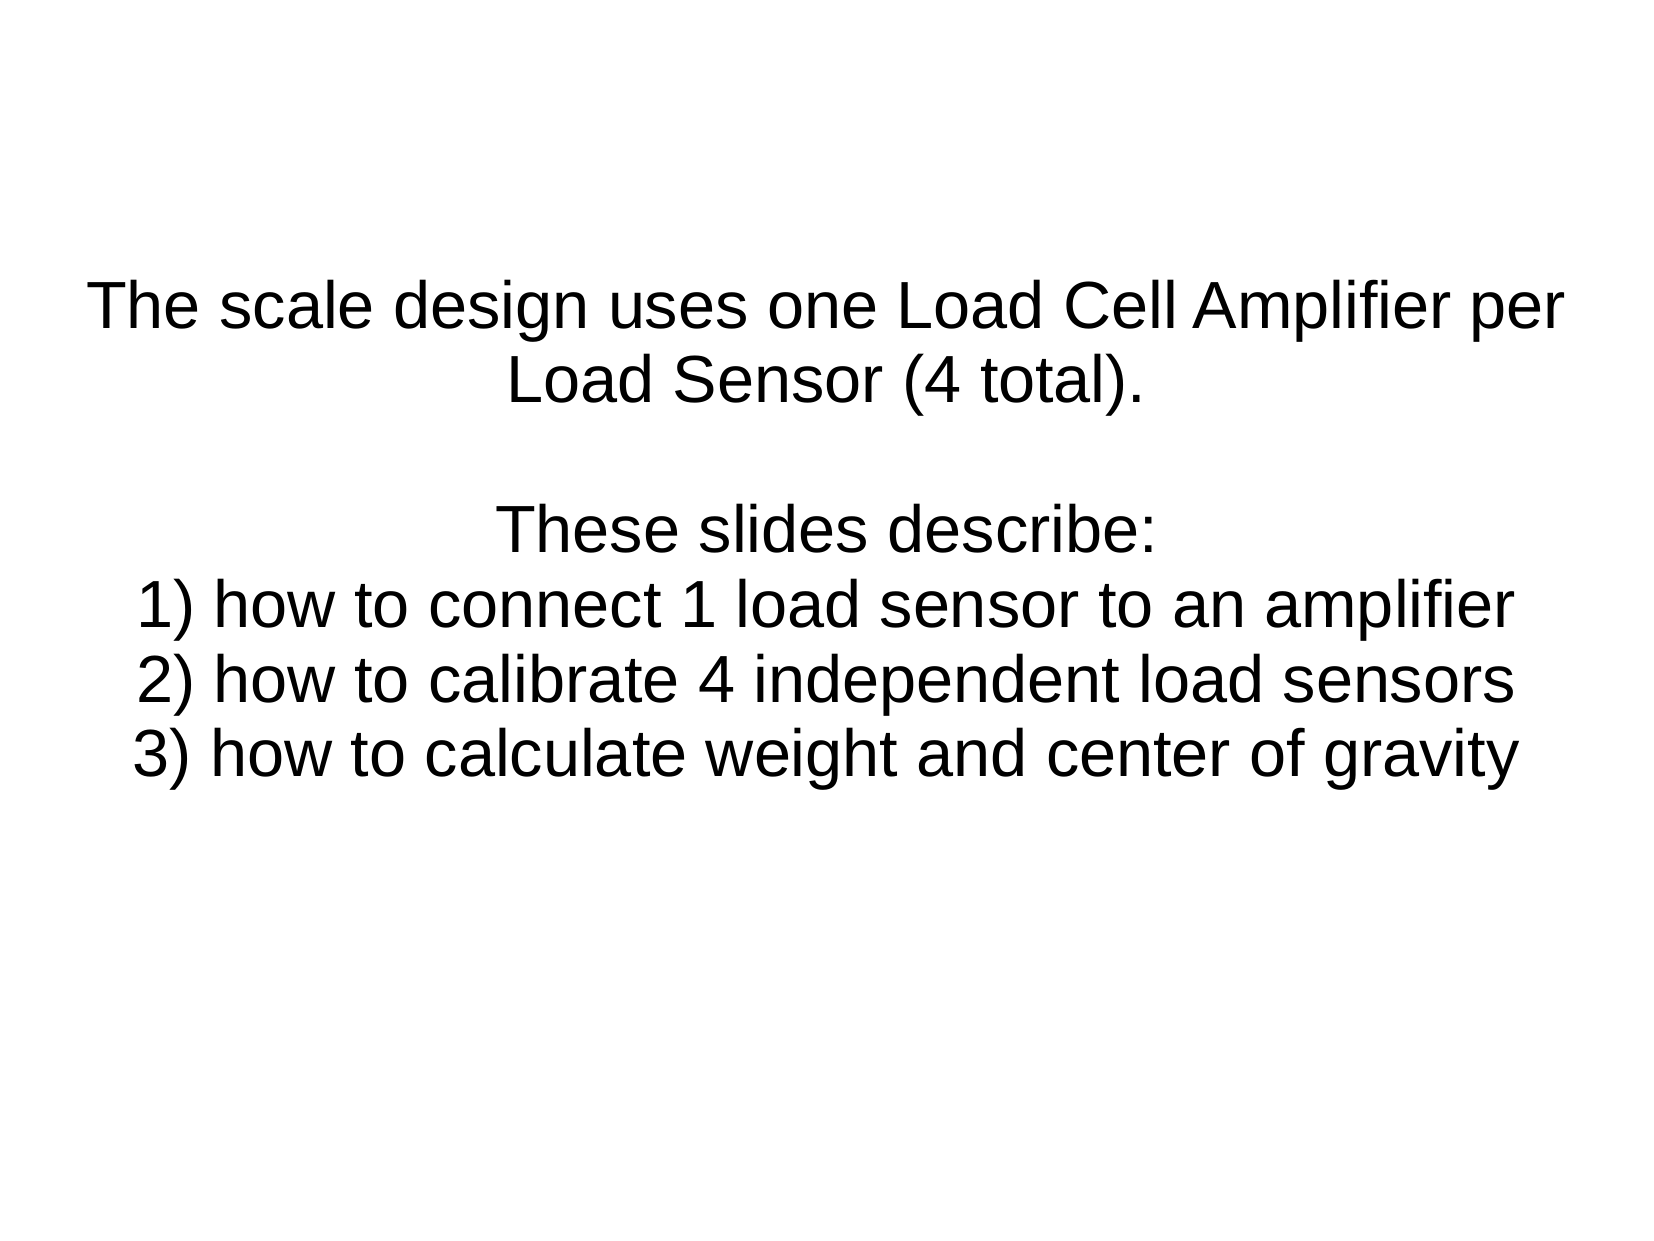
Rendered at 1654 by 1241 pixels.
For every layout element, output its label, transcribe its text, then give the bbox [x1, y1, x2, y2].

subtitle The scale design uses one Load Cell Amplifier per Load Sensor (4 total). These slides describe: 1) how to connect 1 load sensor to an amplifier 2) how to calibrate 4 independent load sensors 3) how to calculate weight and center of gravity [82, 49, 1571, 1010]
